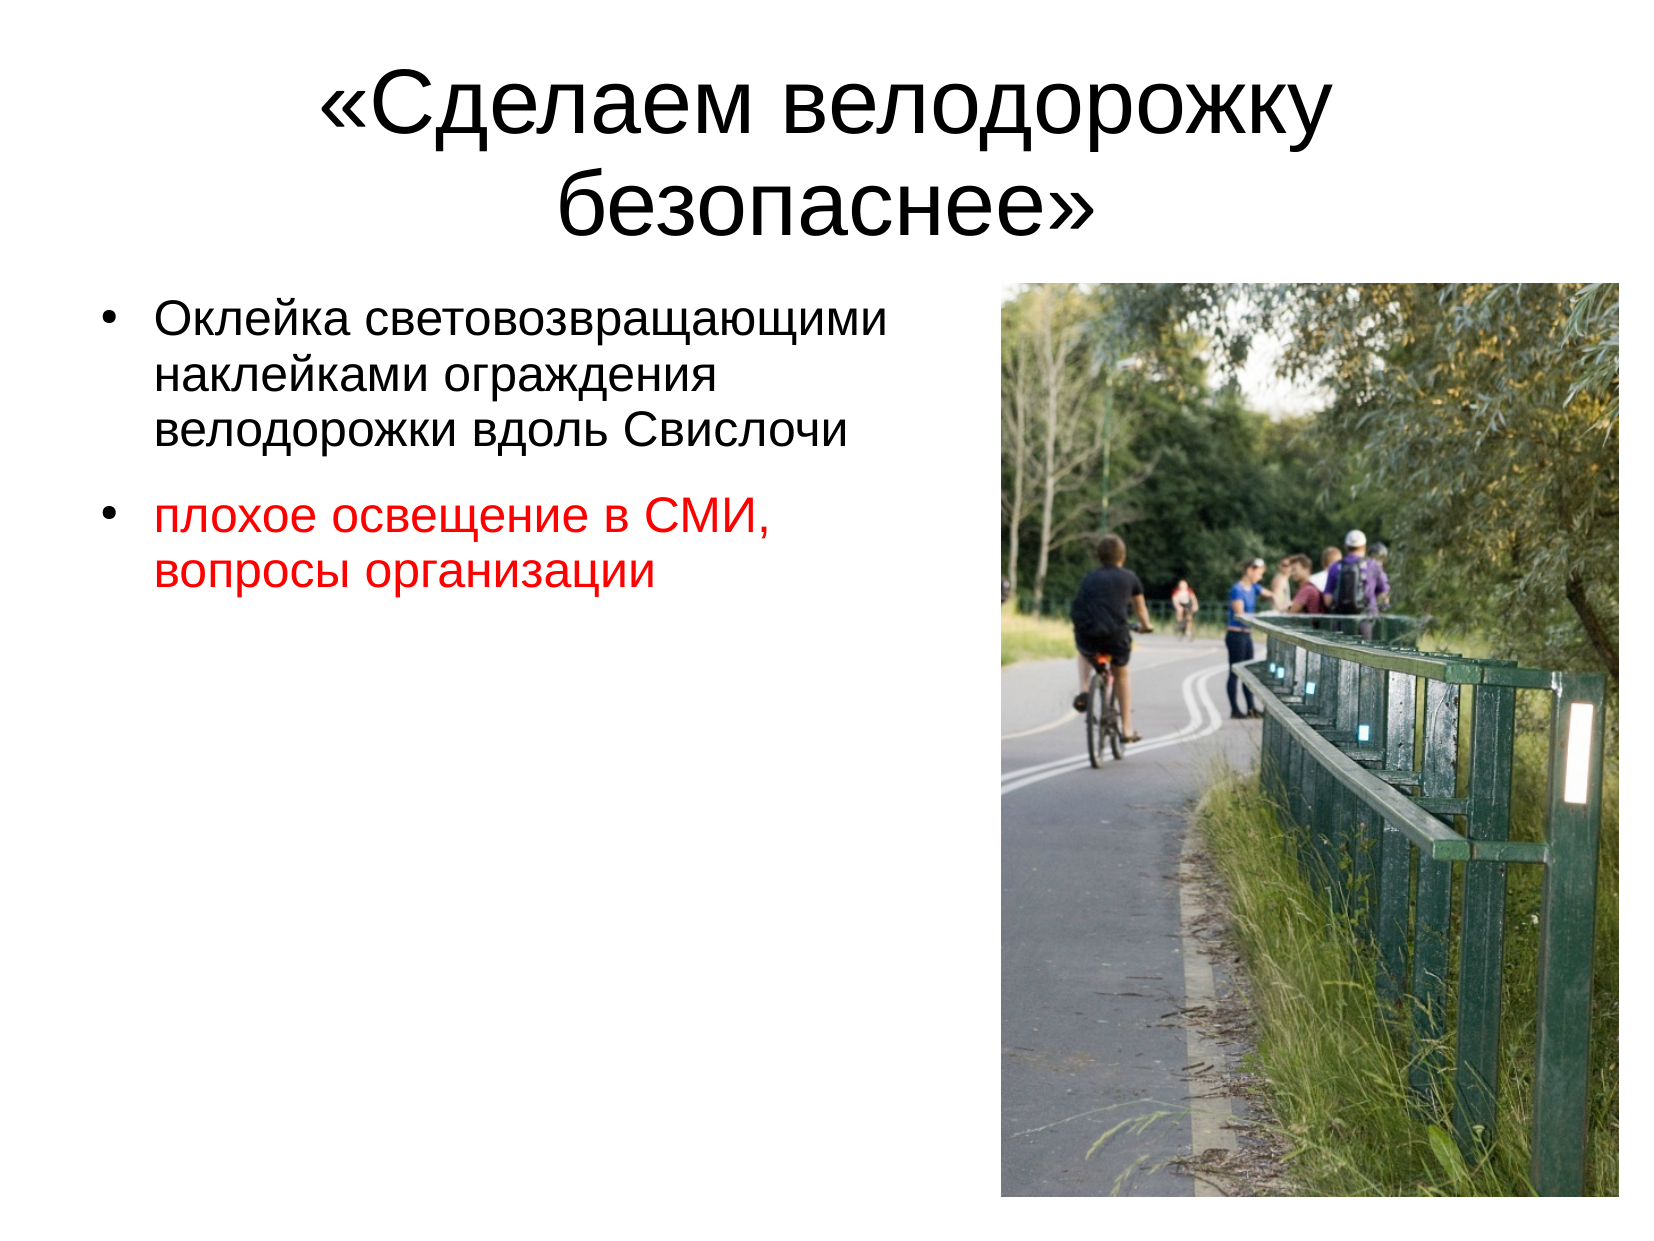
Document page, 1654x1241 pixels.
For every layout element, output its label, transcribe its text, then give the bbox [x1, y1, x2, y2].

title «Сделаем велодорожку безопаснее» [82, 49, 1571, 257]
picture [1001, 283, 1619, 1197]
list Оклейка световозвращающими наклейками ограждения велодорожки вдоль Свислочи плохое освещение в СМИ, вопросы организации [82, 290, 957, 1010]
